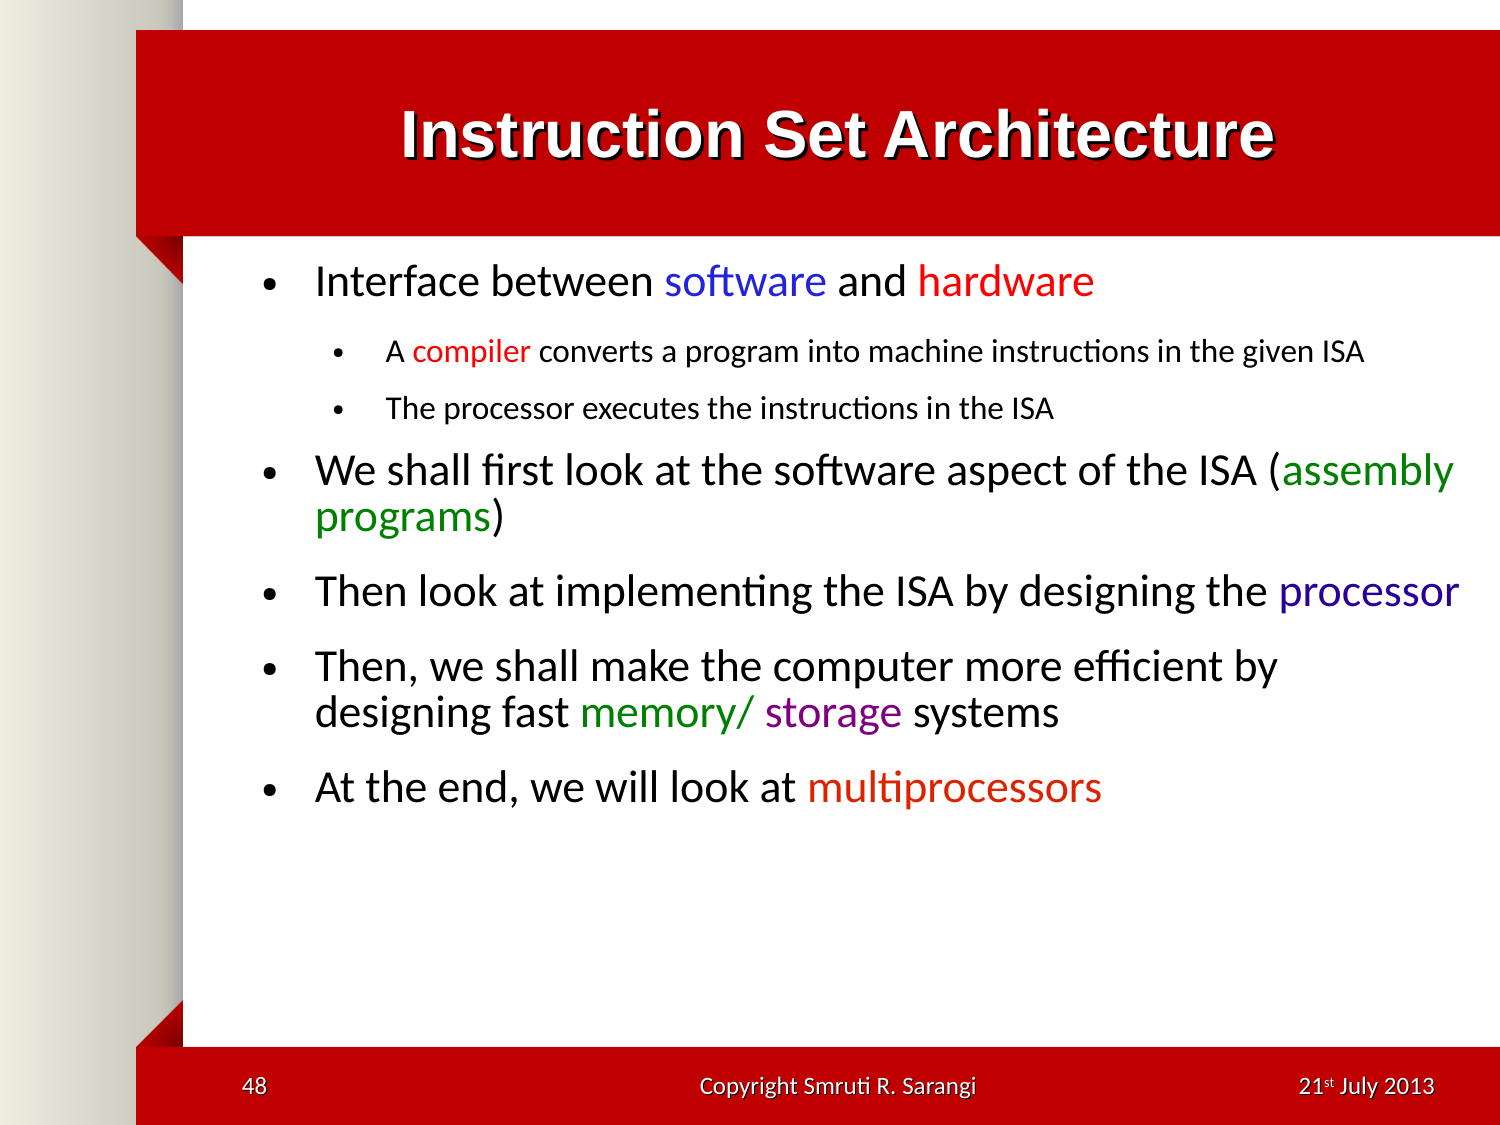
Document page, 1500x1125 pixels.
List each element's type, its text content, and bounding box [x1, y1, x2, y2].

list Interface between software and hardware A compiler converts a program into machine instructions in the given ISA The processor executes the instructions in the ISA We shall first look at the software aspect of the ISA (assembly programs) Then look at implementing the ISA by designing the processor Then, we shall make the computer more efficient by designing fast memory/ storage systems At the end, we will look at multiprocessors [243, 262, 1461, 1005]
picture [0, 0, 1500, 1125]
title Instruction Set Architecture [230, 57, 1447, 211]
